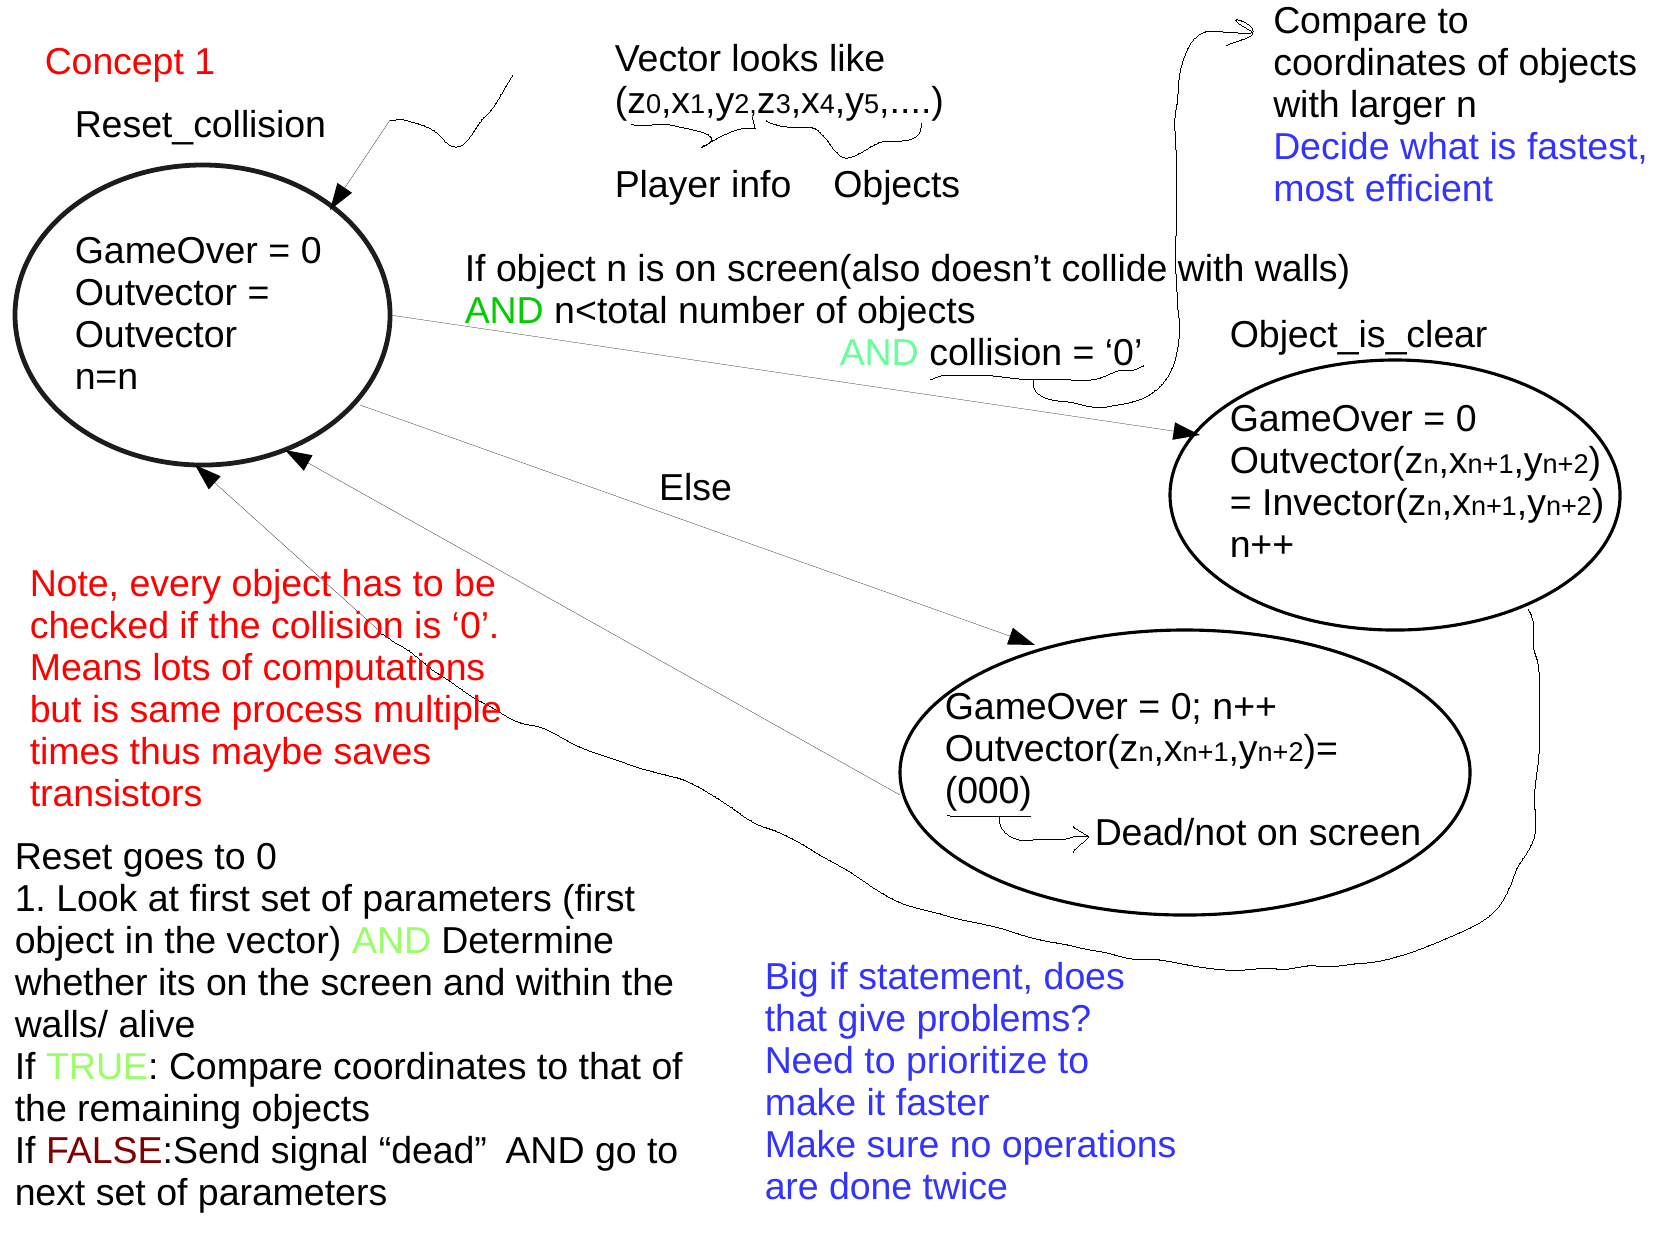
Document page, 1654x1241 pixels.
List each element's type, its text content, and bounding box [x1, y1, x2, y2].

text_box Vector looks like (z0,x1,y2,z3,x4,y5,....) Player info Objects [600, 30, 1096, 213]
text_box GameOver = 0; n++ Outvector(zn,xn+1,yn+2)= (000) Dead/not on screen [930, 678, 1441, 1006]
text_box Object_is_clear GameOver = 0 Outvector(zn,xn+1,yn+2)= Invector(zn,xn+1,yn+2) n++ [1215, 306, 1636, 783]
text_box Reset goes to 0 1. Look at first set of parameters (first object in the vector) AND Determine whether its on the screen and within the walls/ alive If TRUE: Compare coordinates to that of the remaining objects If FALSE:Send signal “dead” AND go to next set of parameters [0, 828, 751, 1241]
text_box Else [644, 459, 1561, 601]
text_box Concept 1 [30, 33, 241, 91]
text_box Compare to coordinates of objects with larger n Decide what is fastest, most efficient [1258, 0, 1654, 240]
text_box Note, every object has to be checked if the collision is ‘0’. Means lots of computations but is same process multiple times thus maybe saves transistors [15, 555, 526, 990]
text_box If object n is on screen(also doesn’t collide with walls) AND n<total number of objects AND collision = ‘0’ [450, 240, 1654, 423]
text_box Reset_collision GameOver = 0 Outvector = Outvector n=n [60, 96, 361, 406]
text_box Big if statement, does that give problems? Need to prioritize to make it faster Make sure no operations are done twice [750, 948, 1201, 1216]
